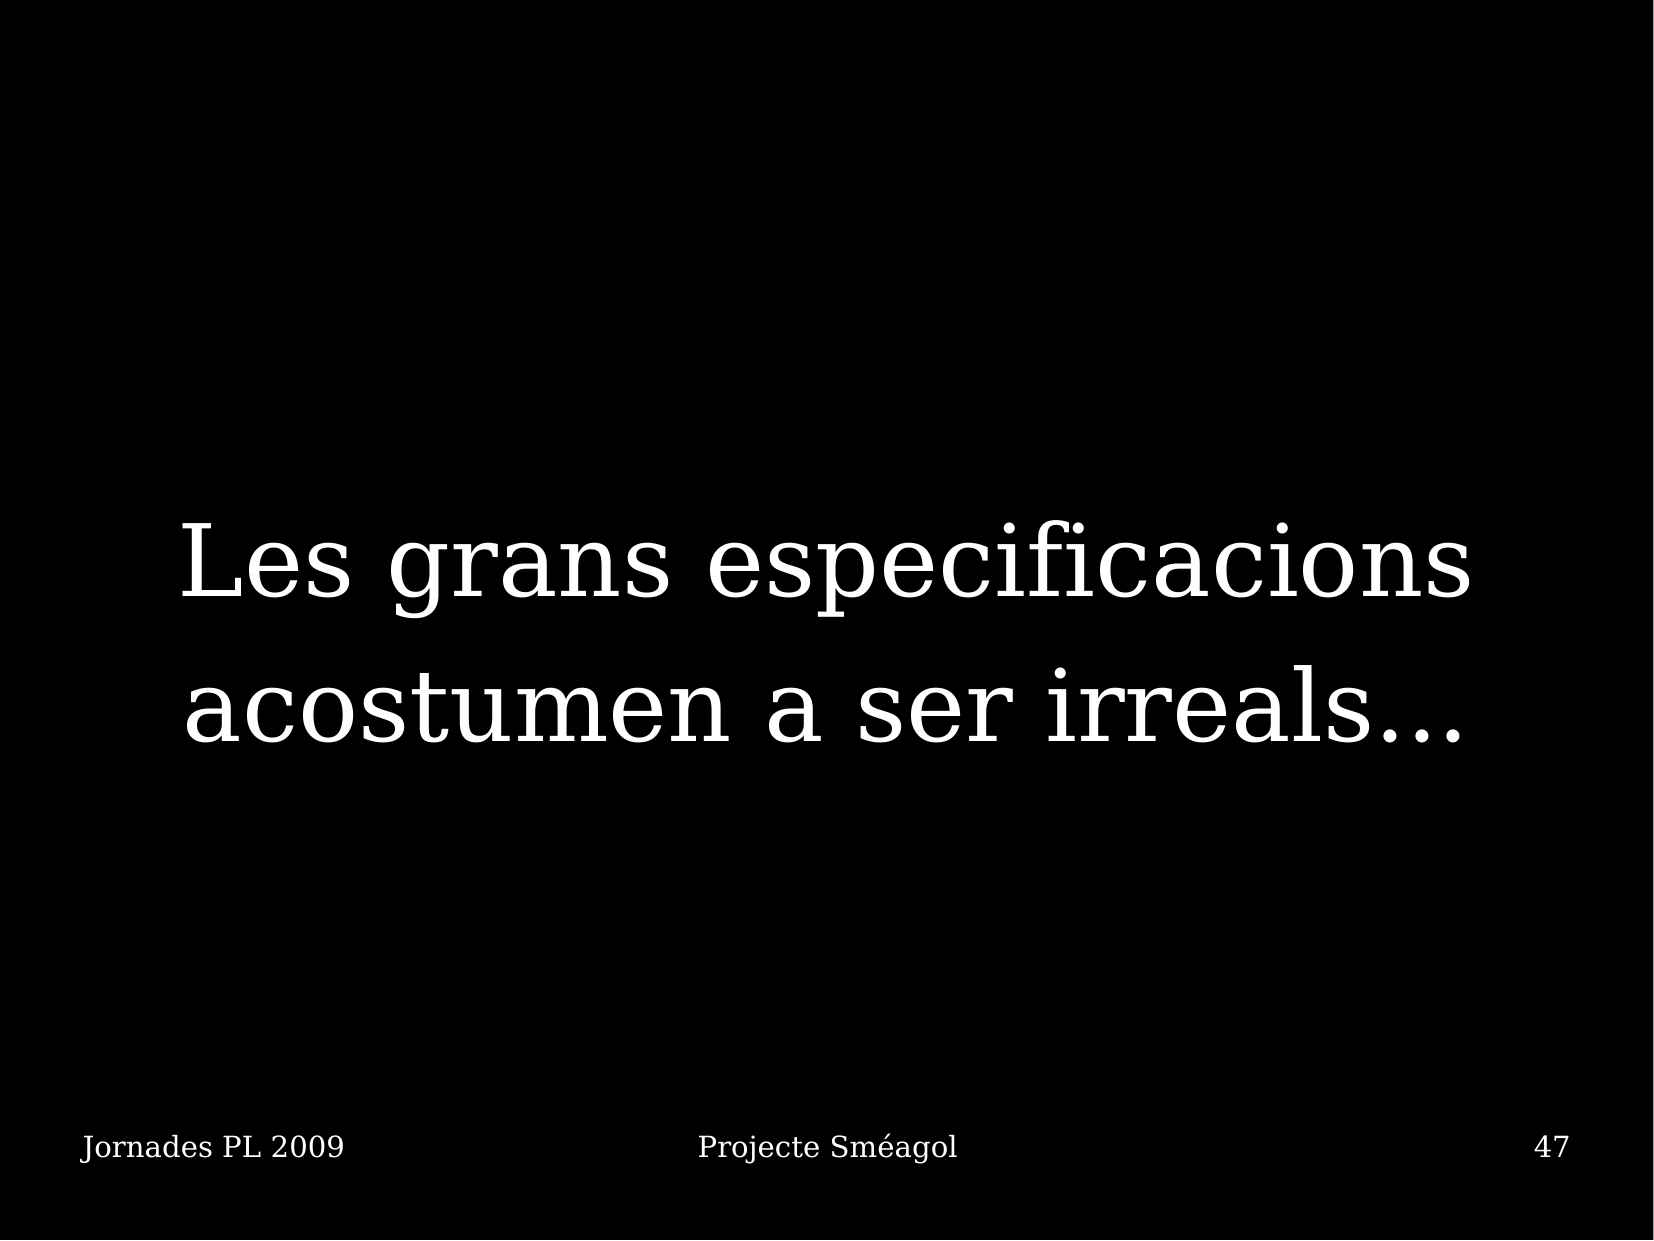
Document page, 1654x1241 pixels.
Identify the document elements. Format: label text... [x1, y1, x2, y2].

title Les grans especificacions acostumen a ser irreals... [59, 489, 1595, 751]
